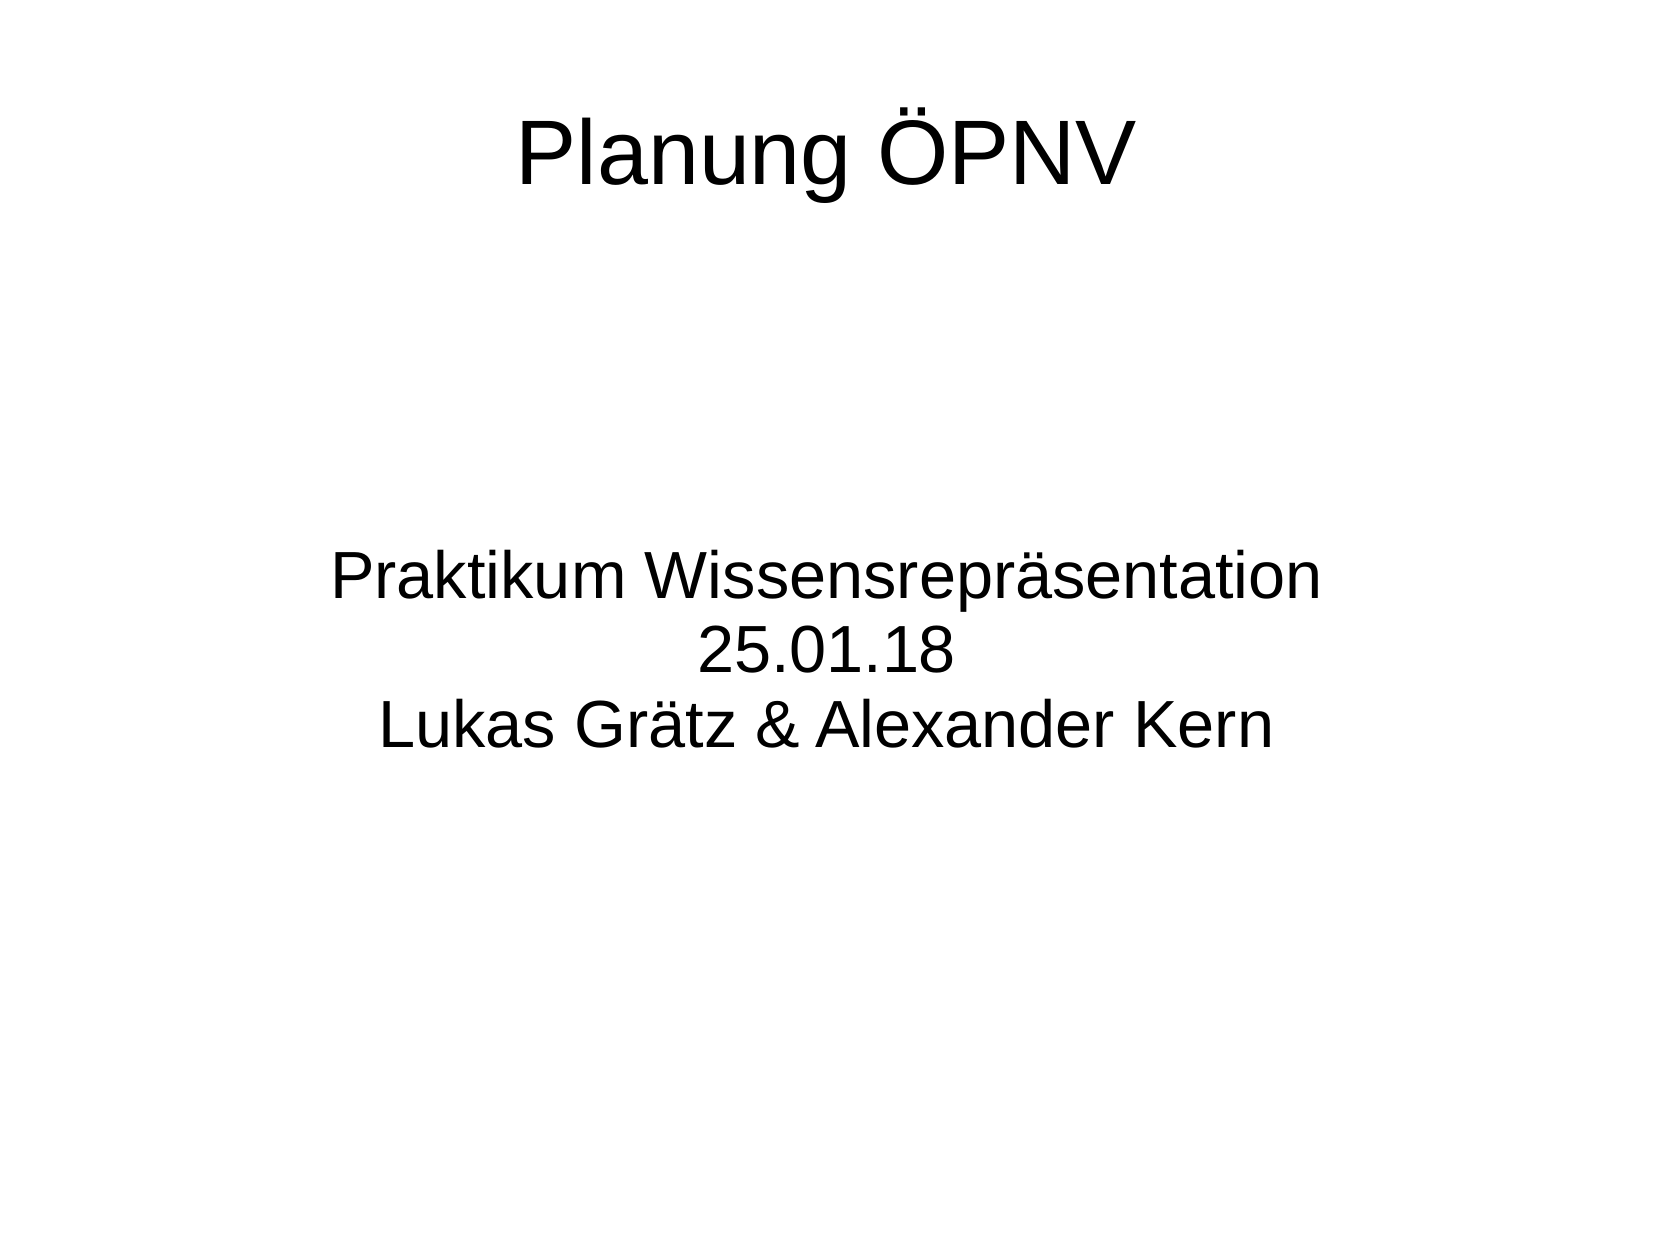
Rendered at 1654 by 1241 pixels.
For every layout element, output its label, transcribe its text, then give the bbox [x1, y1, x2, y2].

title Planung ÖPNV [82, 49, 1571, 257]
subtitle Praktikum Wissensrepräsentation 25.01.18 Lukas Grätz & Alexander Kern [82, 290, 1571, 1010]
